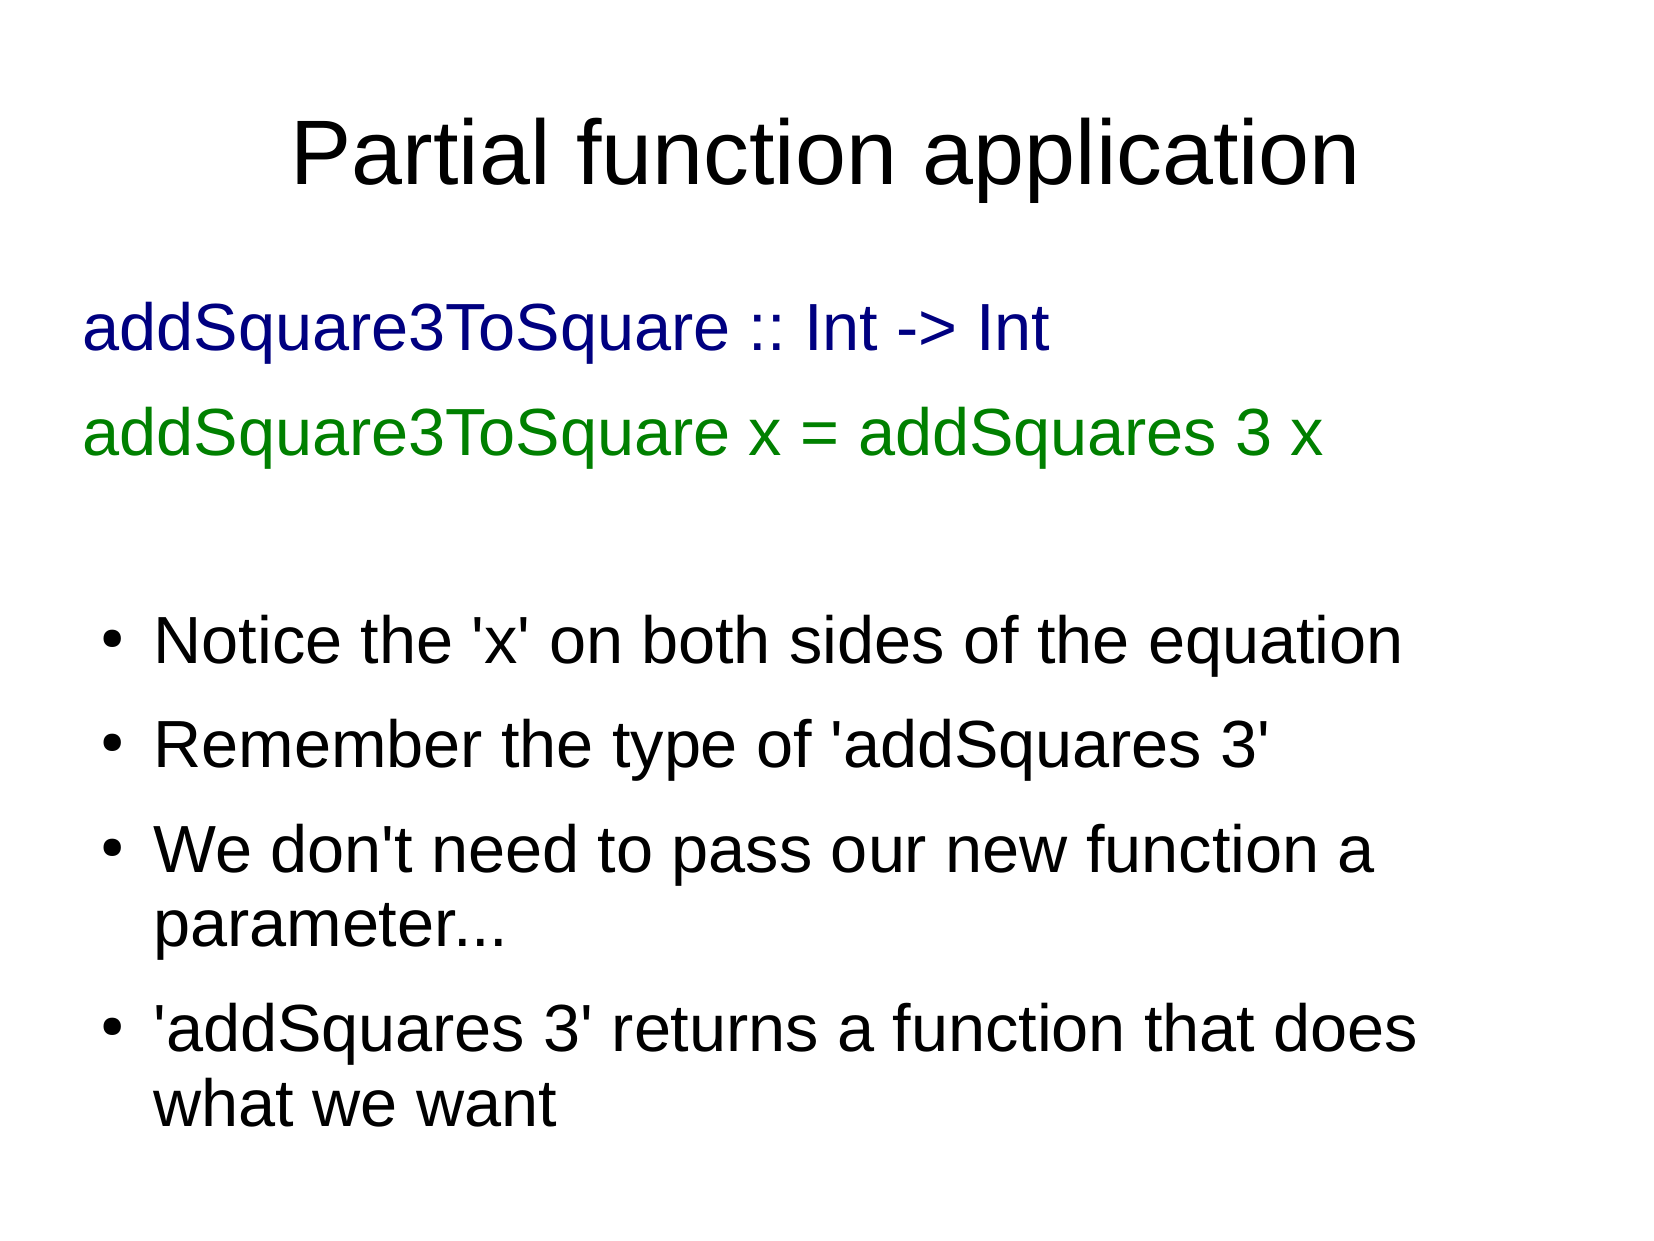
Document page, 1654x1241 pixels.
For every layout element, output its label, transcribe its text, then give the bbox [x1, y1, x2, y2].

list addSquare3ToSquare :: Int -> Int addSquare3ToSquare x = addSquares 3 x Notice the 'x' on both sides of the equation Remember the type of 'addSquares 3' We don't need to pass our new function a parameter... 'addSquares 3' returns a function that does what we want [82, 290, 1571, 1241]
title Partial function application [82, 56, 1571, 250]
